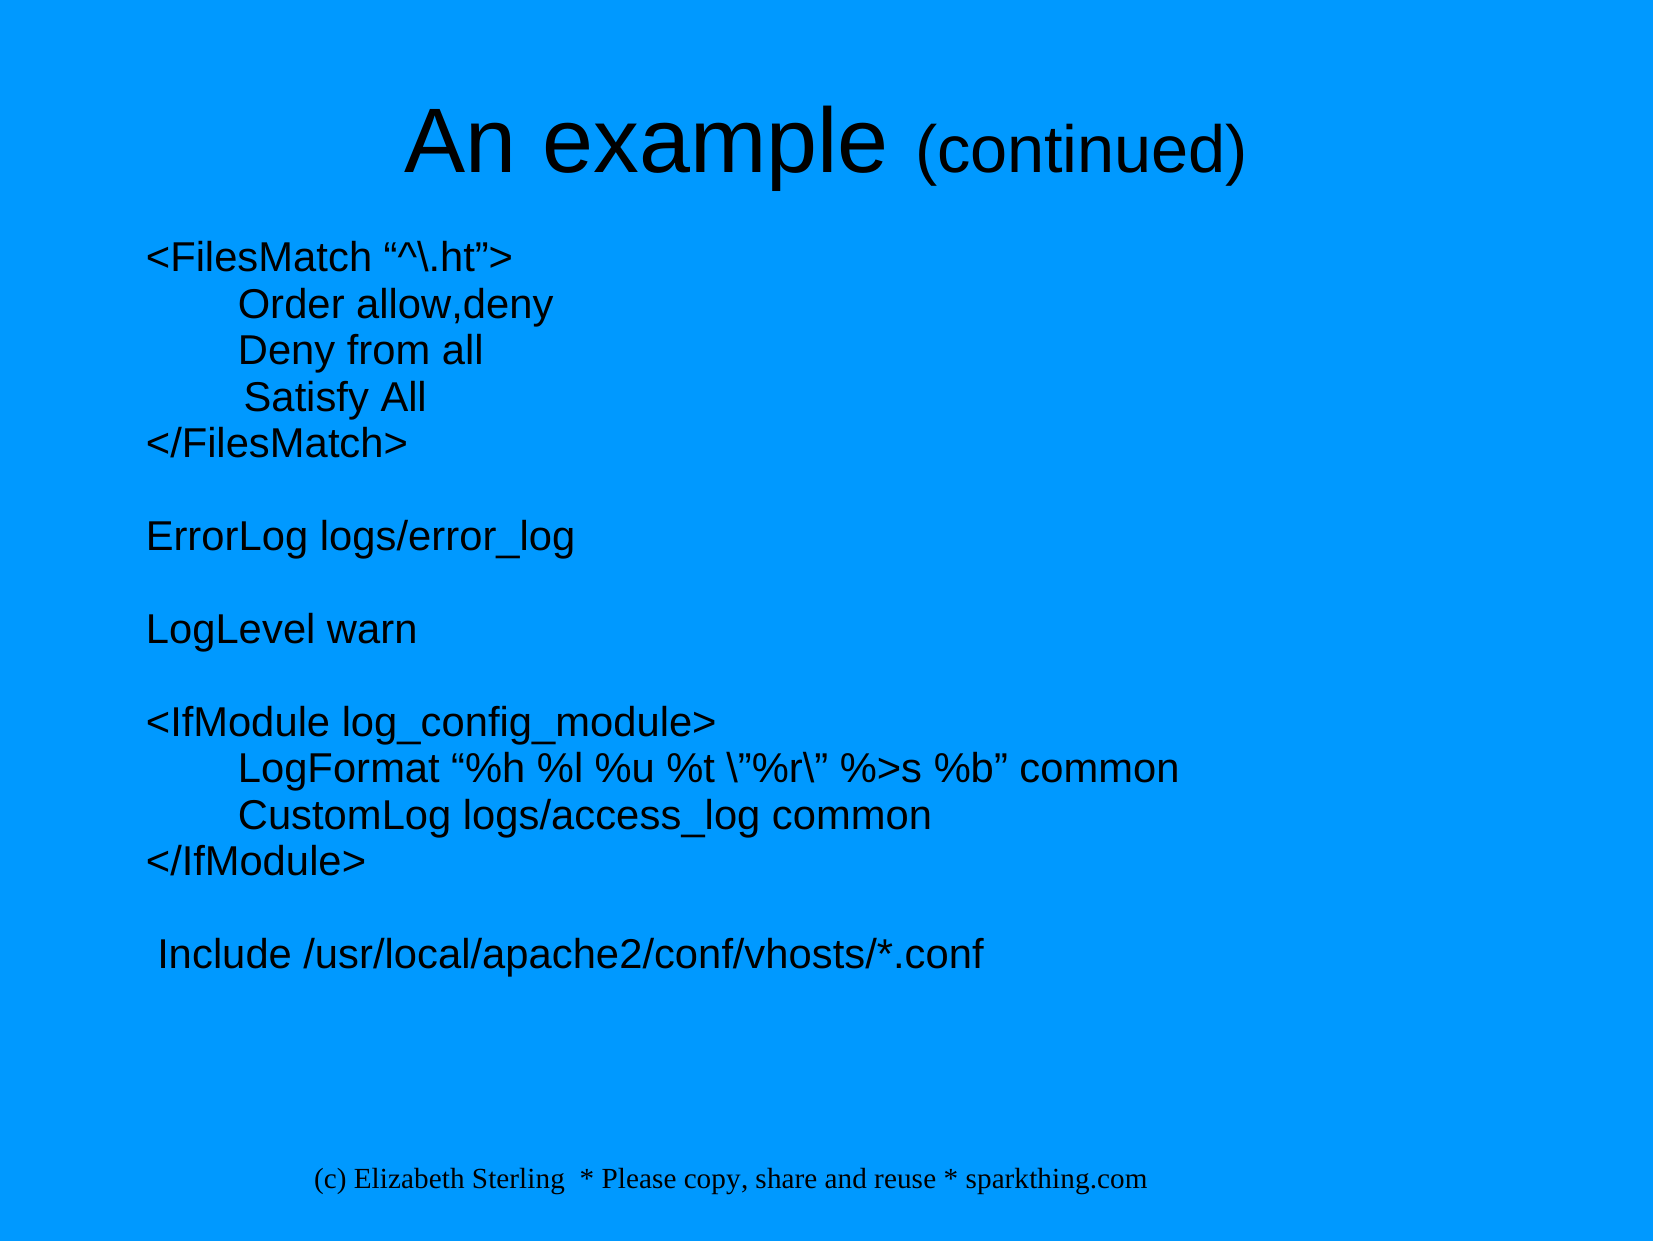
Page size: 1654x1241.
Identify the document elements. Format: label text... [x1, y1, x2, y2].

list <FilesMatch “^\.ht”> Order allow,deny Deny from all Satisfy All </FilesMatch> ErrorLog logs/error_log LogLevel warn <IfModule log_config_module> LogFormat “%h %l %u %t \”%r\” %>s %b” common CustomLog logs/access_log common </IfModule> Include /usr/local/apache2/conf/vhosts/*.conf [75, 187, 1563, 1088]
title An example (continued) [82, 56, 1571, 226]
